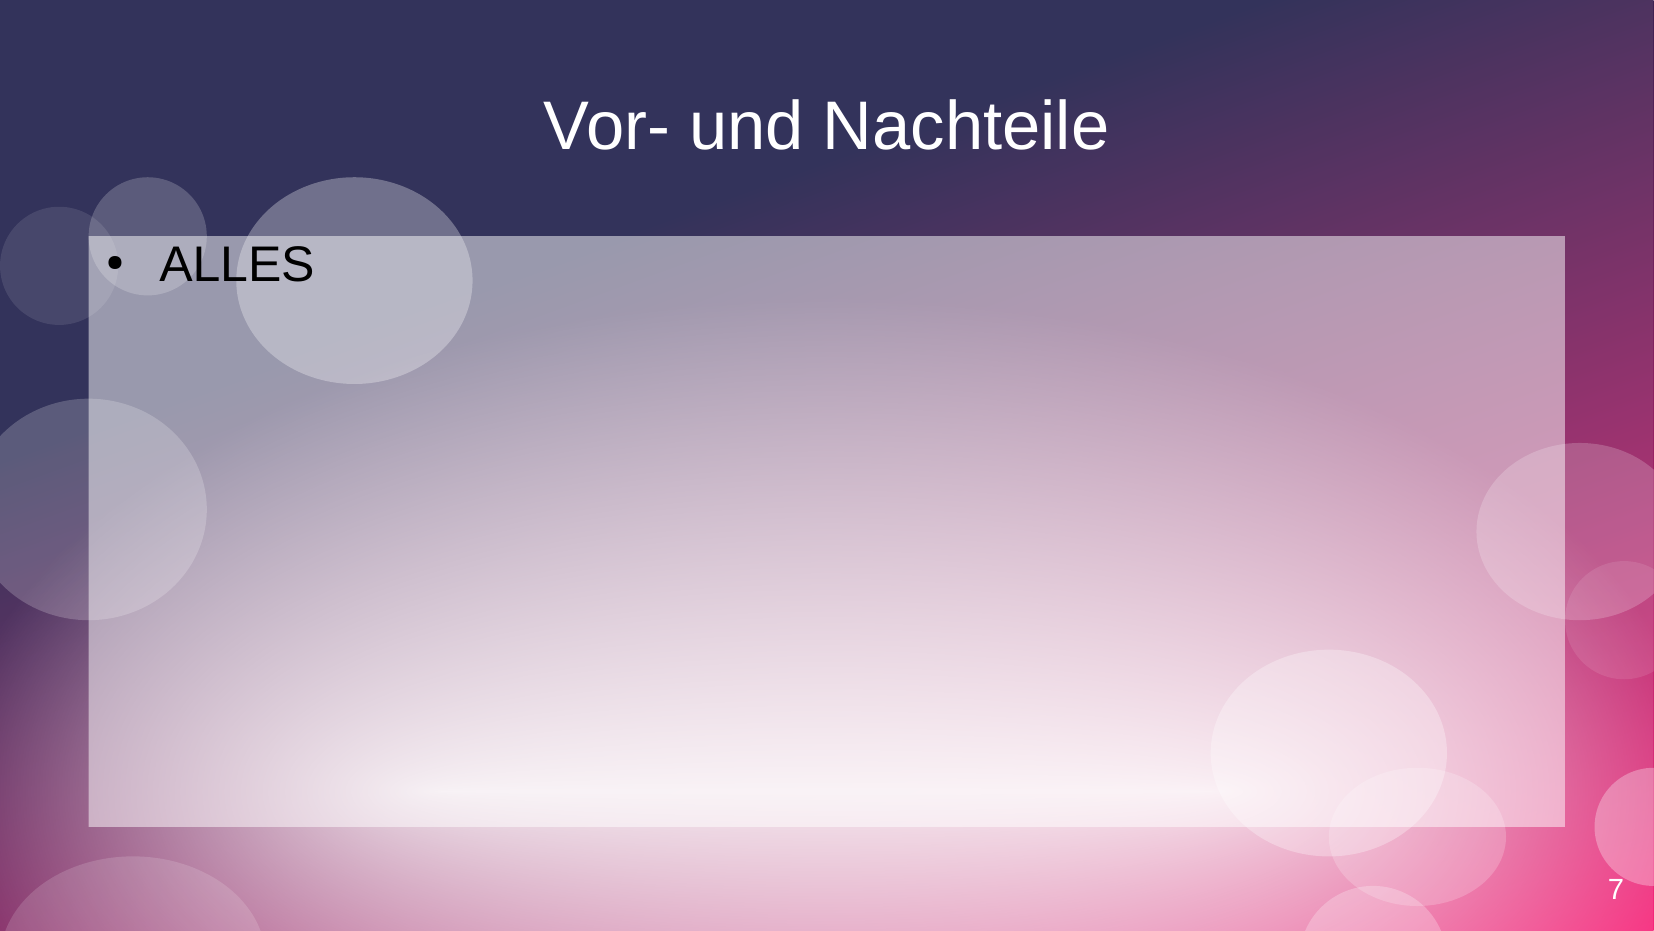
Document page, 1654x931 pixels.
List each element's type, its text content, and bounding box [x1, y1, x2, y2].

title Vor- und Nachteile [88, 44, 1565, 207]
list ALLES [88, 236, 1565, 827]
